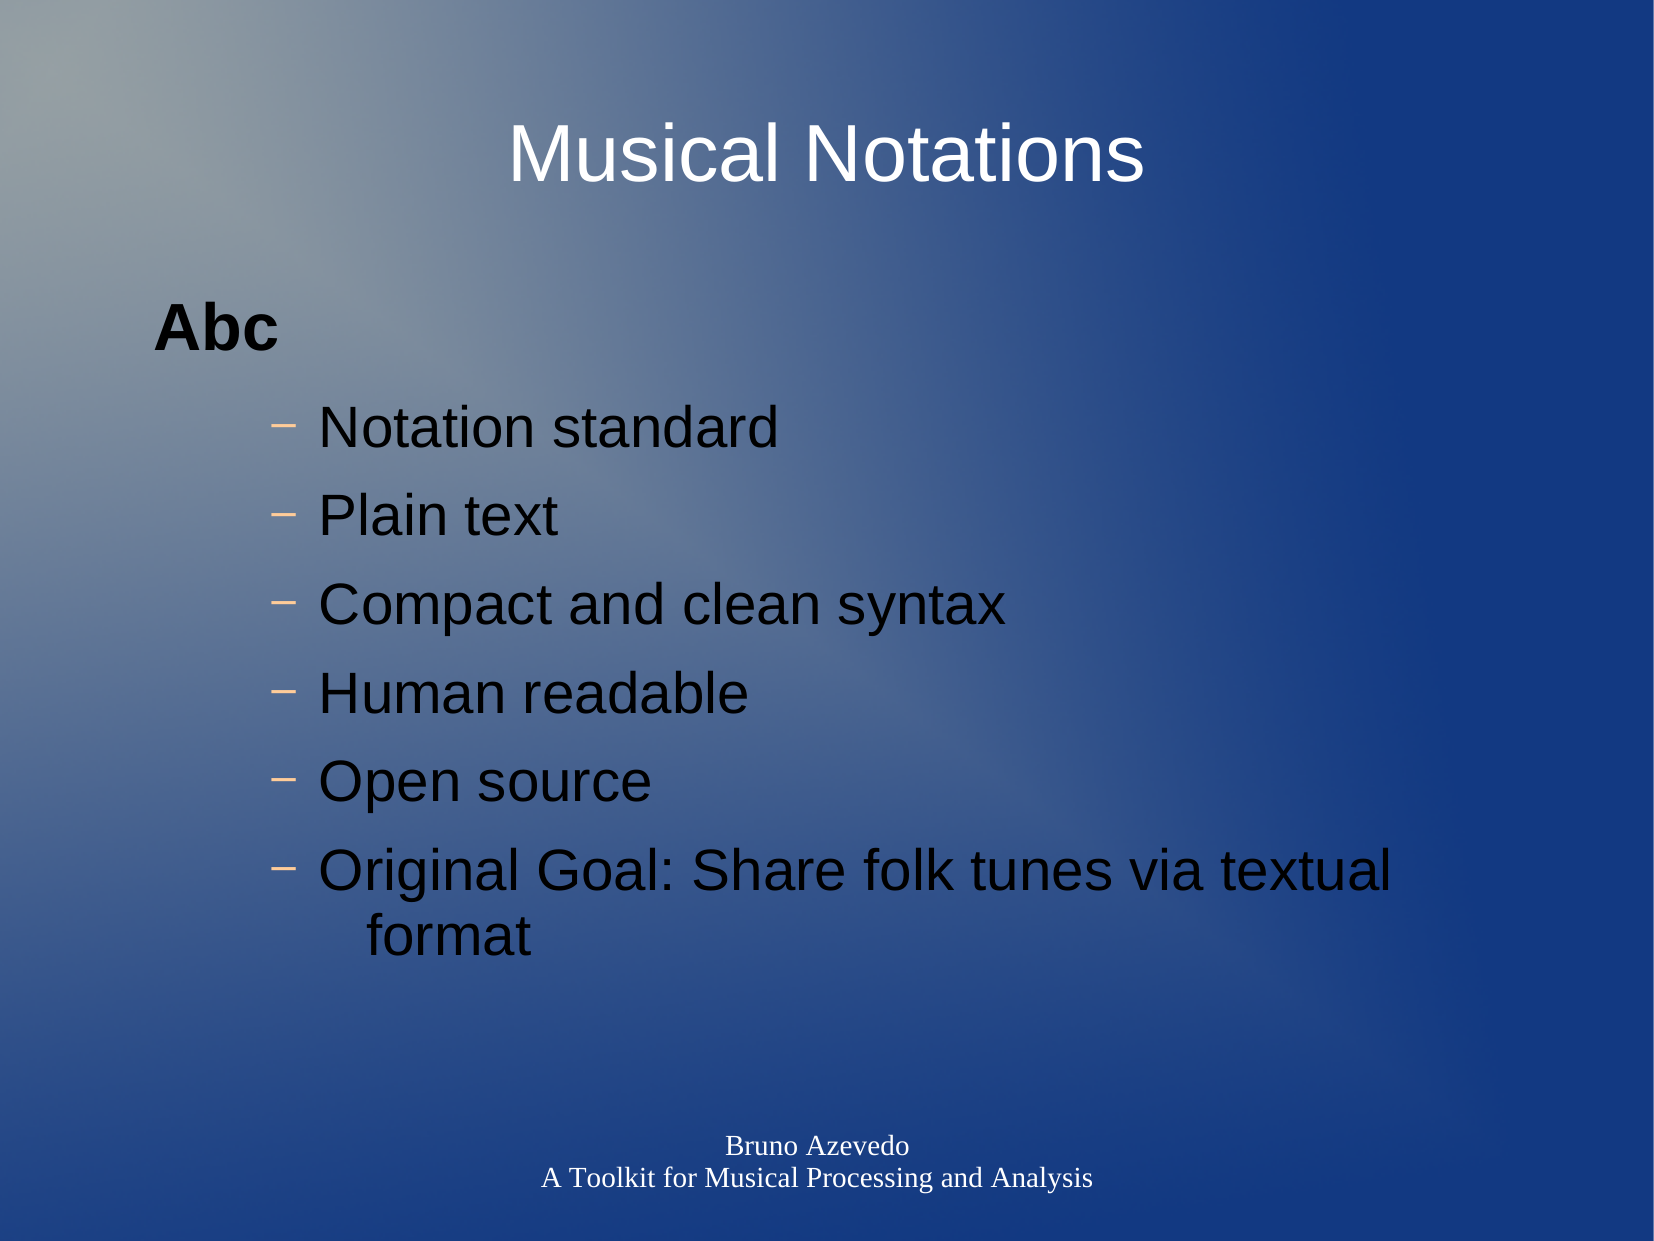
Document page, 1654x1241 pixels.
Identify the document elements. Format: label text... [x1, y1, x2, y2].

title Musical Notations [82, 49, 1571, 257]
picture [0, 0, 1654, 1241]
list Abc Notation standard Plain text Compact and clean syntax Human readable Open source Original Goal: Share folk tunes via textual format [82, 290, 1571, 1010]
